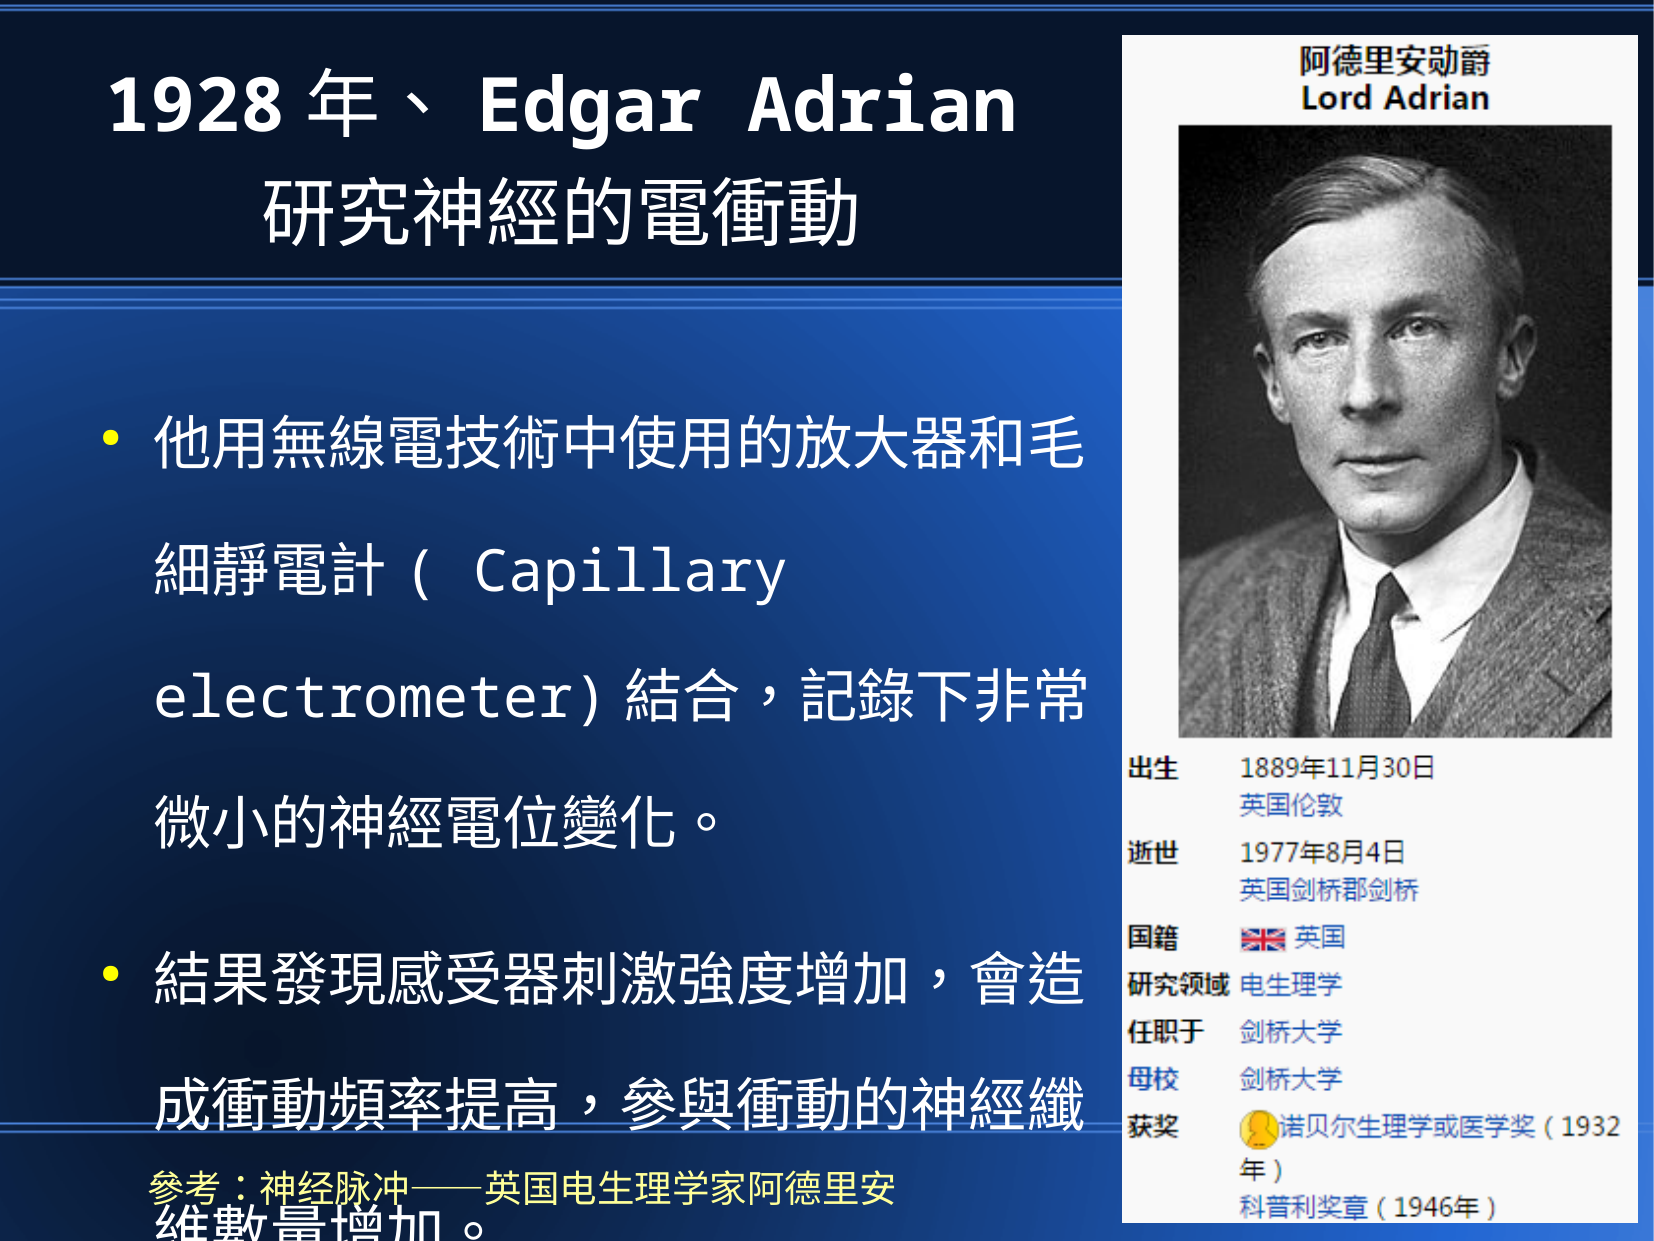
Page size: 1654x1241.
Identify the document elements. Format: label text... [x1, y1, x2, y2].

list 他用無線電技術中使用的放大器和毛細靜電計( Capillary electrometer)結合，記錄下非常微小的神經電位變化。 結果發現感受器刺激強度增加，會造成衝動頻率提高，參與衝動的神經纖維數量增加。 [82, 355, 1123, 1241]
text_box 參考：神经脉冲——英国电生理学家阿德里安 [132, 1151, 1099, 1241]
title 1928年、Edgar Adrian 研究神經的電衝動 [82, 49, 1040, 257]
picture [0, 0, 1654, 1241]
